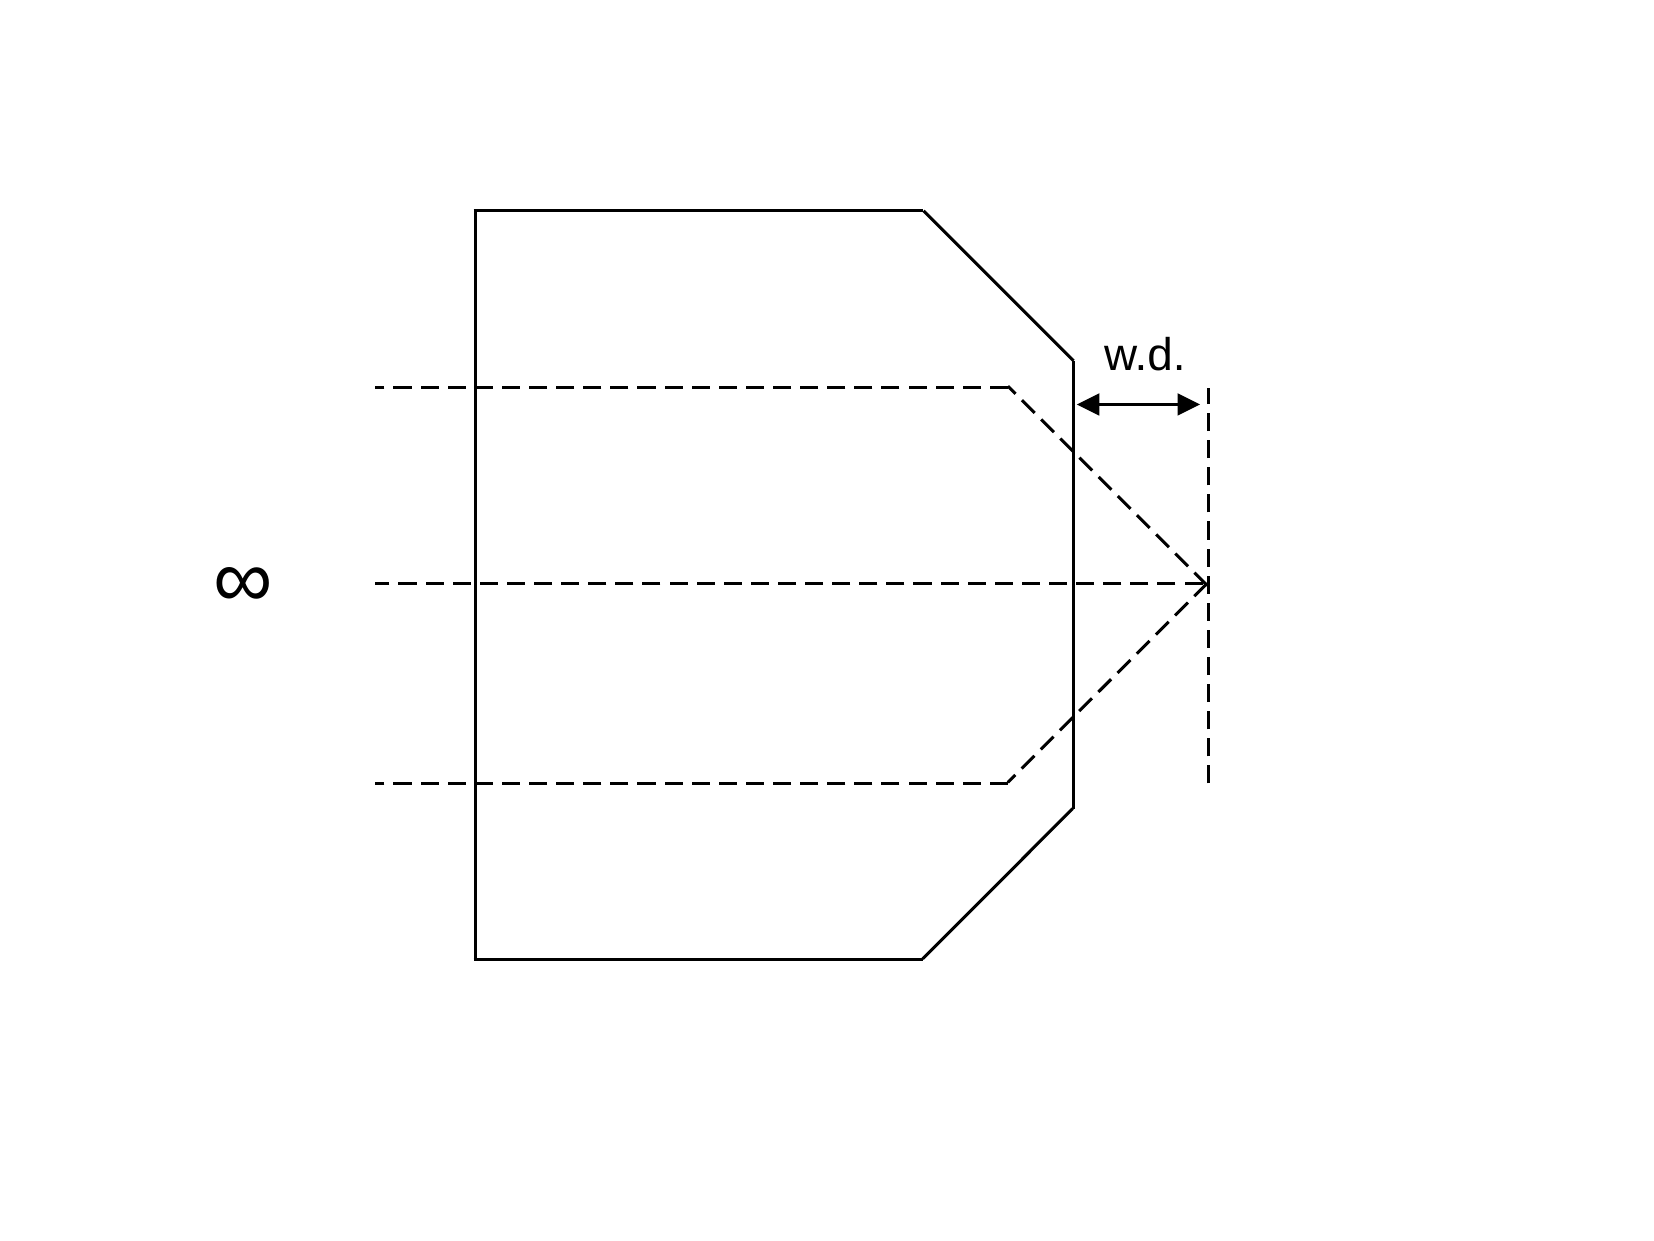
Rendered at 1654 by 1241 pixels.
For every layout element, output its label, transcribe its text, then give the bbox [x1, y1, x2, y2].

text_box ∞ [168, 525, 319, 643]
text_box w.d. [1088, 321, 1202, 397]
